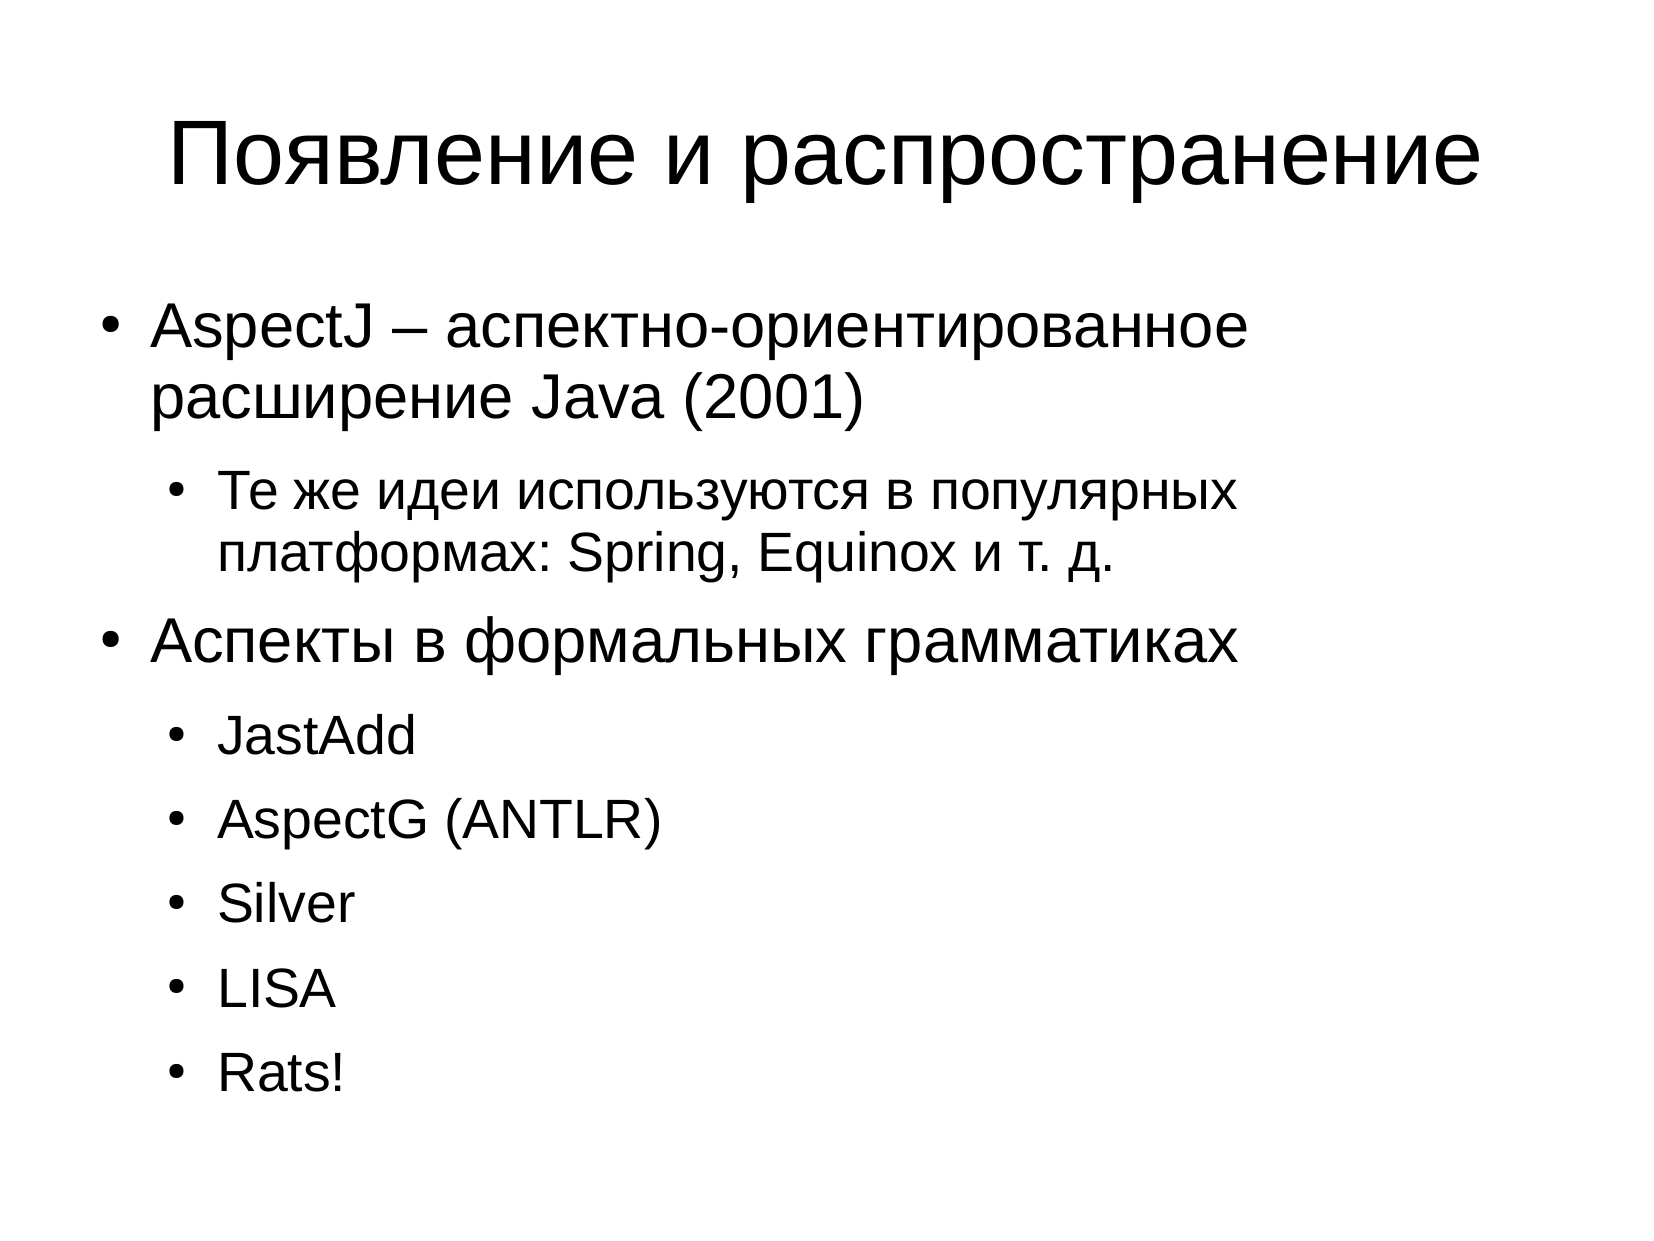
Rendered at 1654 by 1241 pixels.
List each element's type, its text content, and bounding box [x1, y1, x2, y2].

title Появление и распространение [82, 56, 1571, 250]
list AspectJ – аспектно-ориентированное расширение Java (2001) Те же идеи используются в популярных платформах: Spring, Equinox и т. д. Аспекты в формальных грамматиках JastAdd AspectG (ANTLR) Silver LISA Rats! [82, 290, 1571, 1109]
